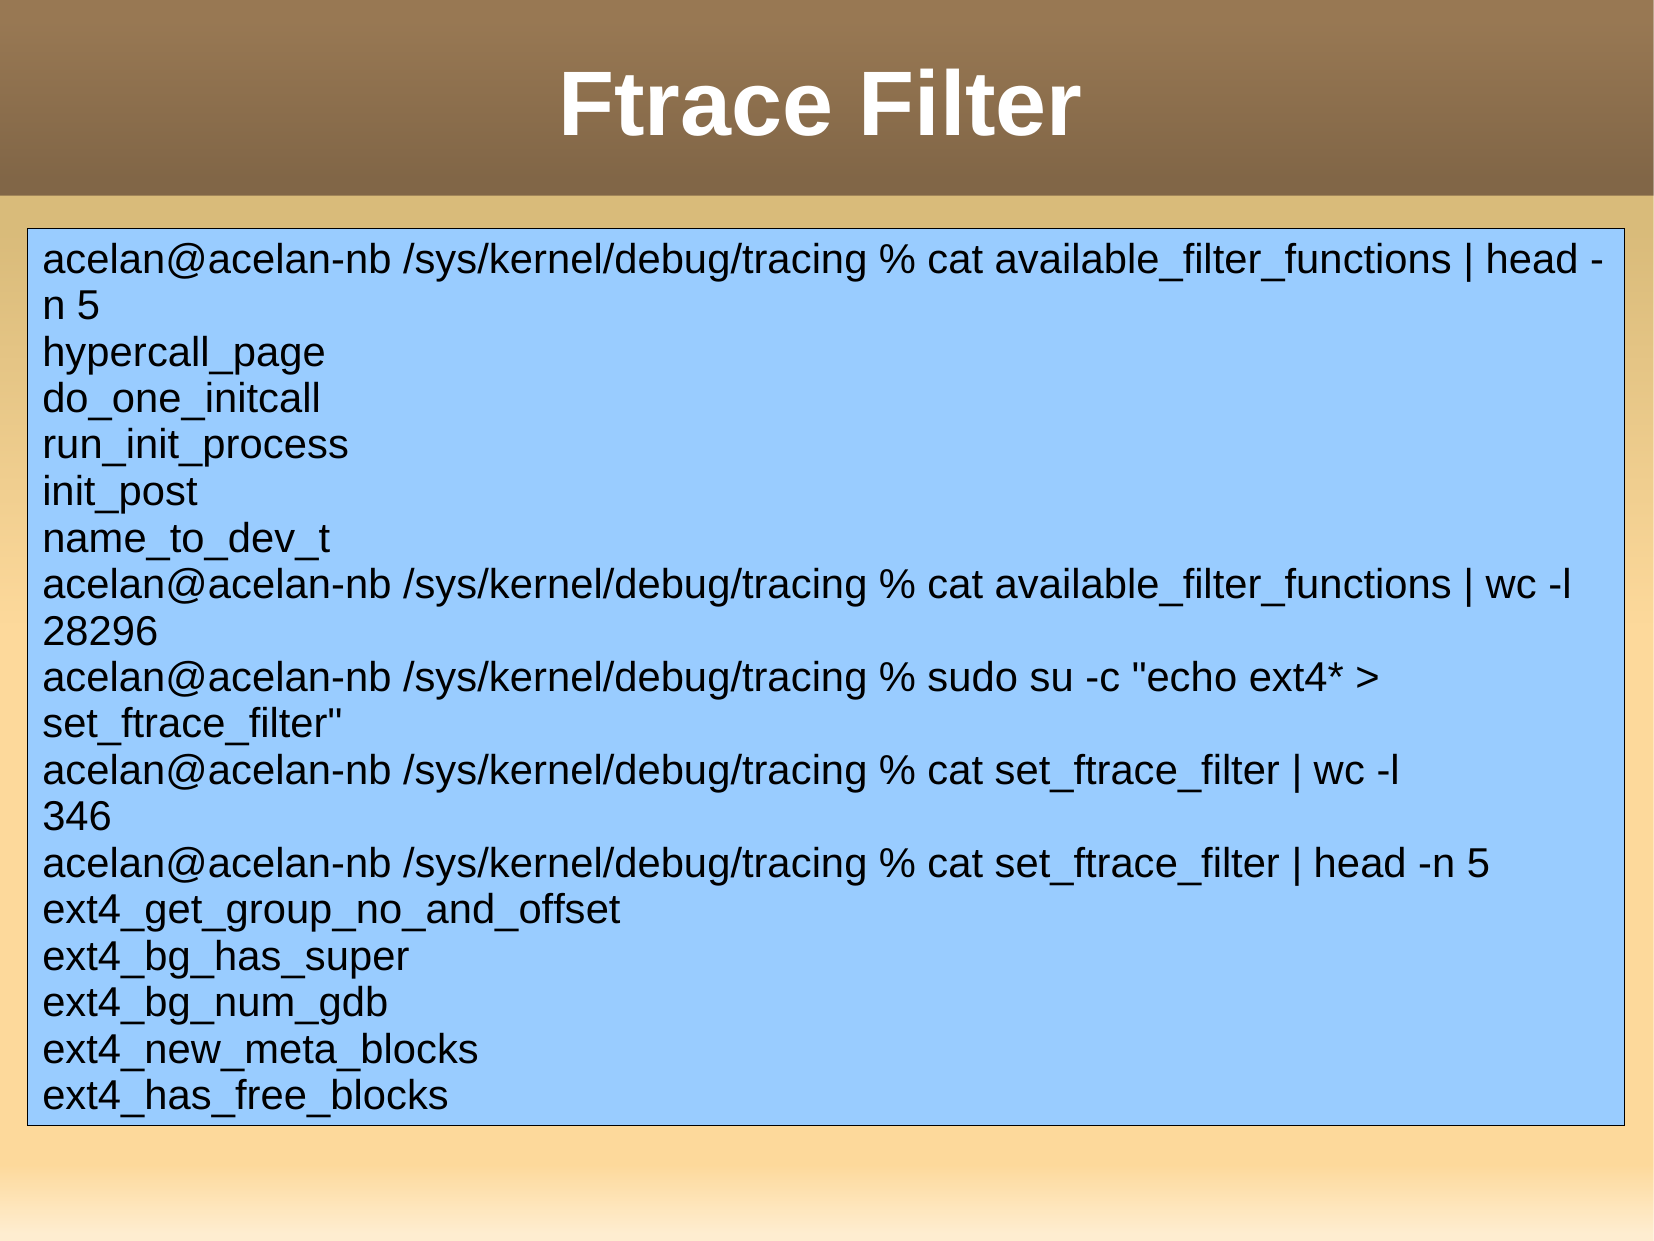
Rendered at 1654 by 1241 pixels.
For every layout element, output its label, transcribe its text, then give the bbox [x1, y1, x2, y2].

picture [0, 0, 1654, 1241]
title Ftrace Filter [76, 7, 1565, 200]
text_box acelan@acelan-nb /sys/kernel/debug/tracing % cat available_filter_functions | head -n 5 hypercall_page do_one_initcall run_init_process init_post name_to_dev_t acelan@acelan-nb /sys/kernel/debug/tracing % cat available_filter_functions | wc -l 28296 acelan@acelan-nb /sys/kernel/debug/tracing % sudo su -c "echo ext4* > set_ftrace_filter" acelan@acelan-nb /sys/kernel/debug/tracing % cat set_ftrace_filter | wc -l 346 acelan@acelan-nb /sys/kernel/debug/tracing % cat set_ftrace_filter | head -n 5 ext4_get_group_no_and_offset ext4_bg_has_super ext4_bg_num_gdb ext4_new_meta_blocks ext4_has_free_blocks [27, 228, 1625, 1126]
